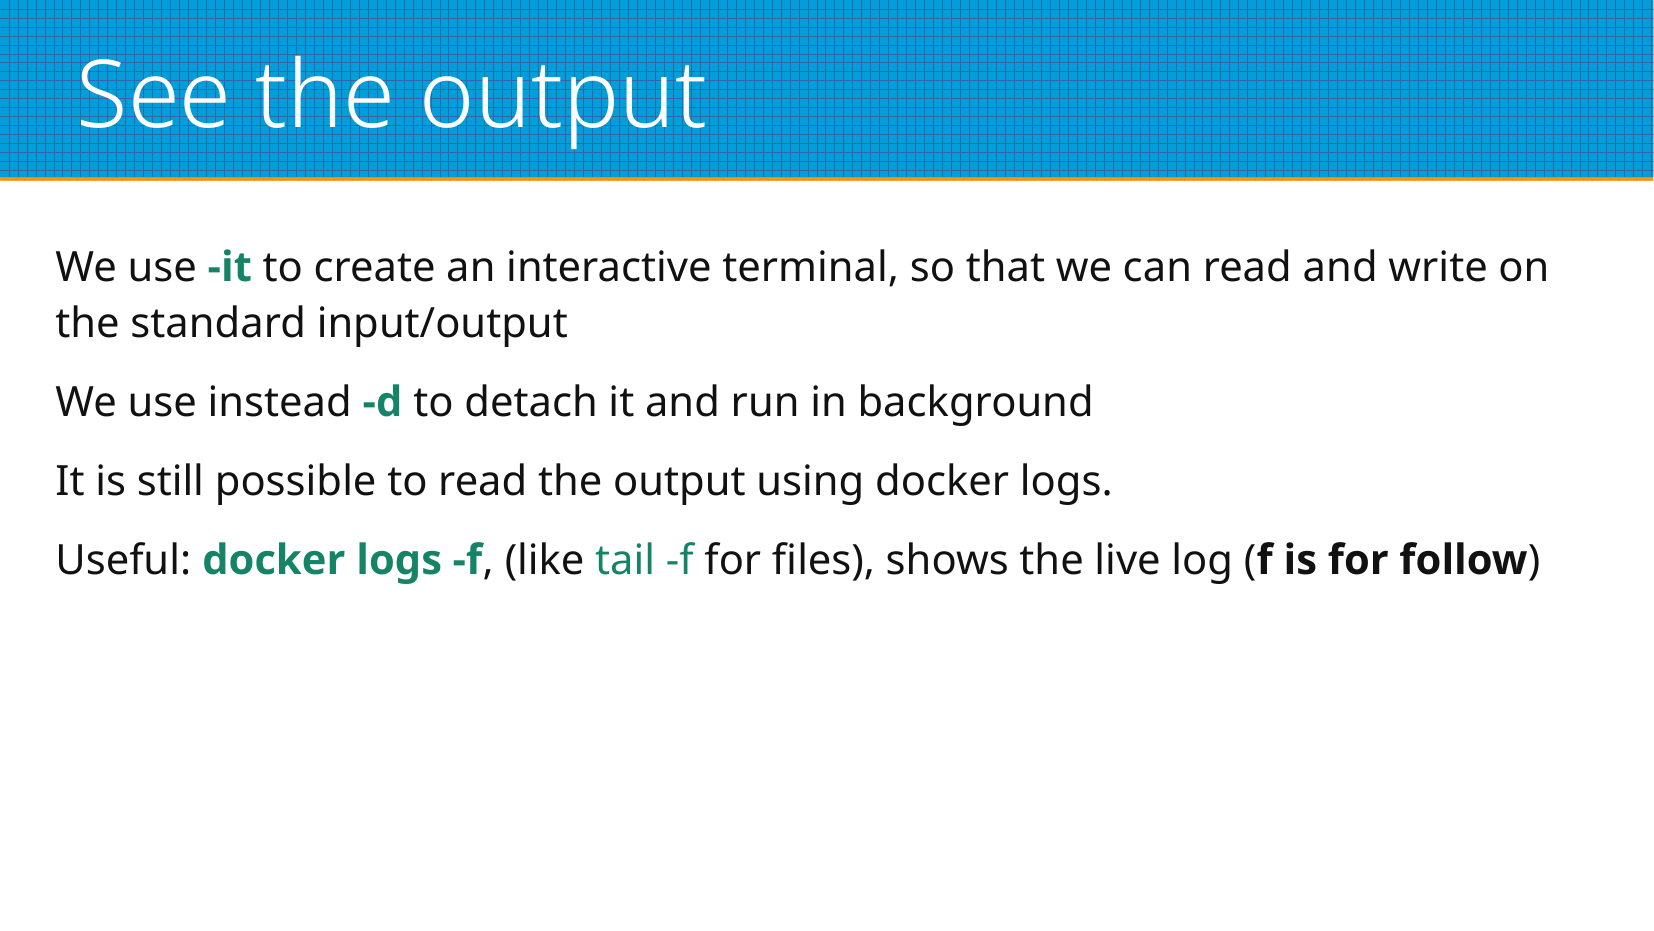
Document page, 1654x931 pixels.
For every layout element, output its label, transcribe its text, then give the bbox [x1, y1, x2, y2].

list We use -it to create an interactive terminal, so that we can read and write on the standard input/output We use instead -d to detach it and run in background It is still possible to read the output using docker logs. Useful: docker logs -f, (like tail -f for files), shows the live log (f is for follow) [55, 236, 1565, 811]
title See the output [76, 0, 1565, 156]
